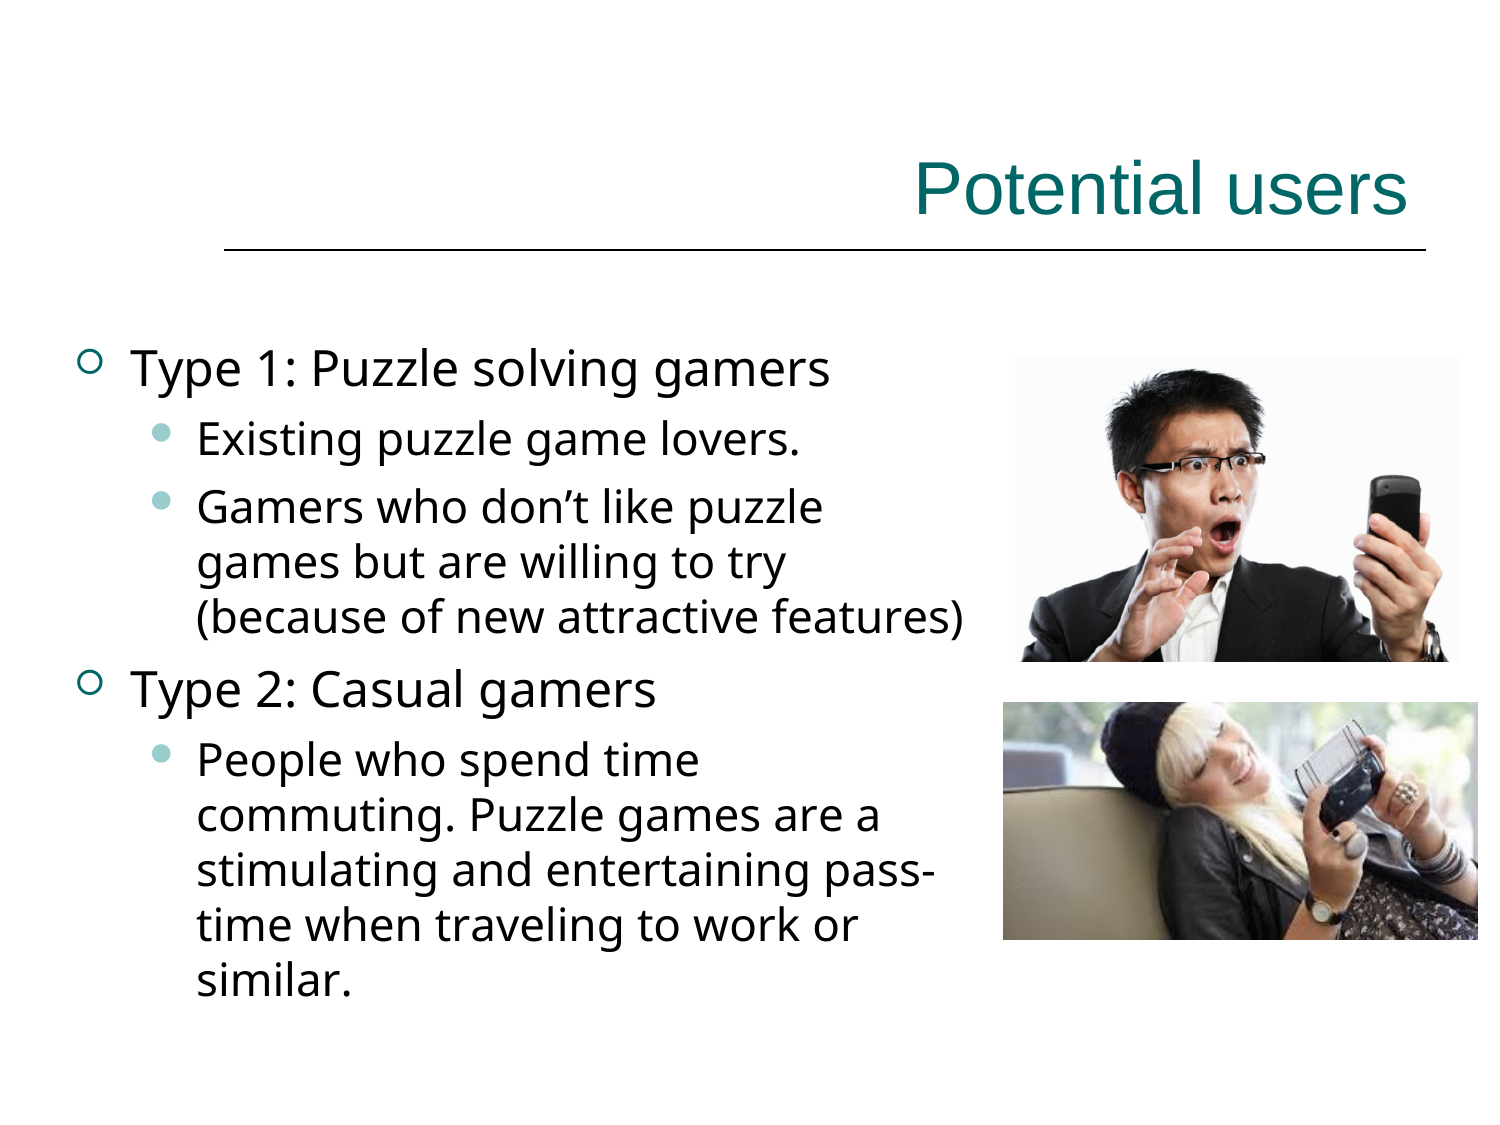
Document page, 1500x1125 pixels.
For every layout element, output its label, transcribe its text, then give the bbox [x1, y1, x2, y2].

text_box Type 1: Puzzle solving gamers Existing puzzle game lovers. Gamers who don’t like puzzle games but are willing to try (because of new attractive features) Type 2: Casual gamers People who spend time commuting. Puzzle games are a stimulating and entertaining pass-time when traveling to work or similar. [59, 328, 981, 1004]
picture [1015, 357, 1460, 662]
picture [1003, 702, 1478, 940]
text_box Potential users [224, 49, 1425, 237]
